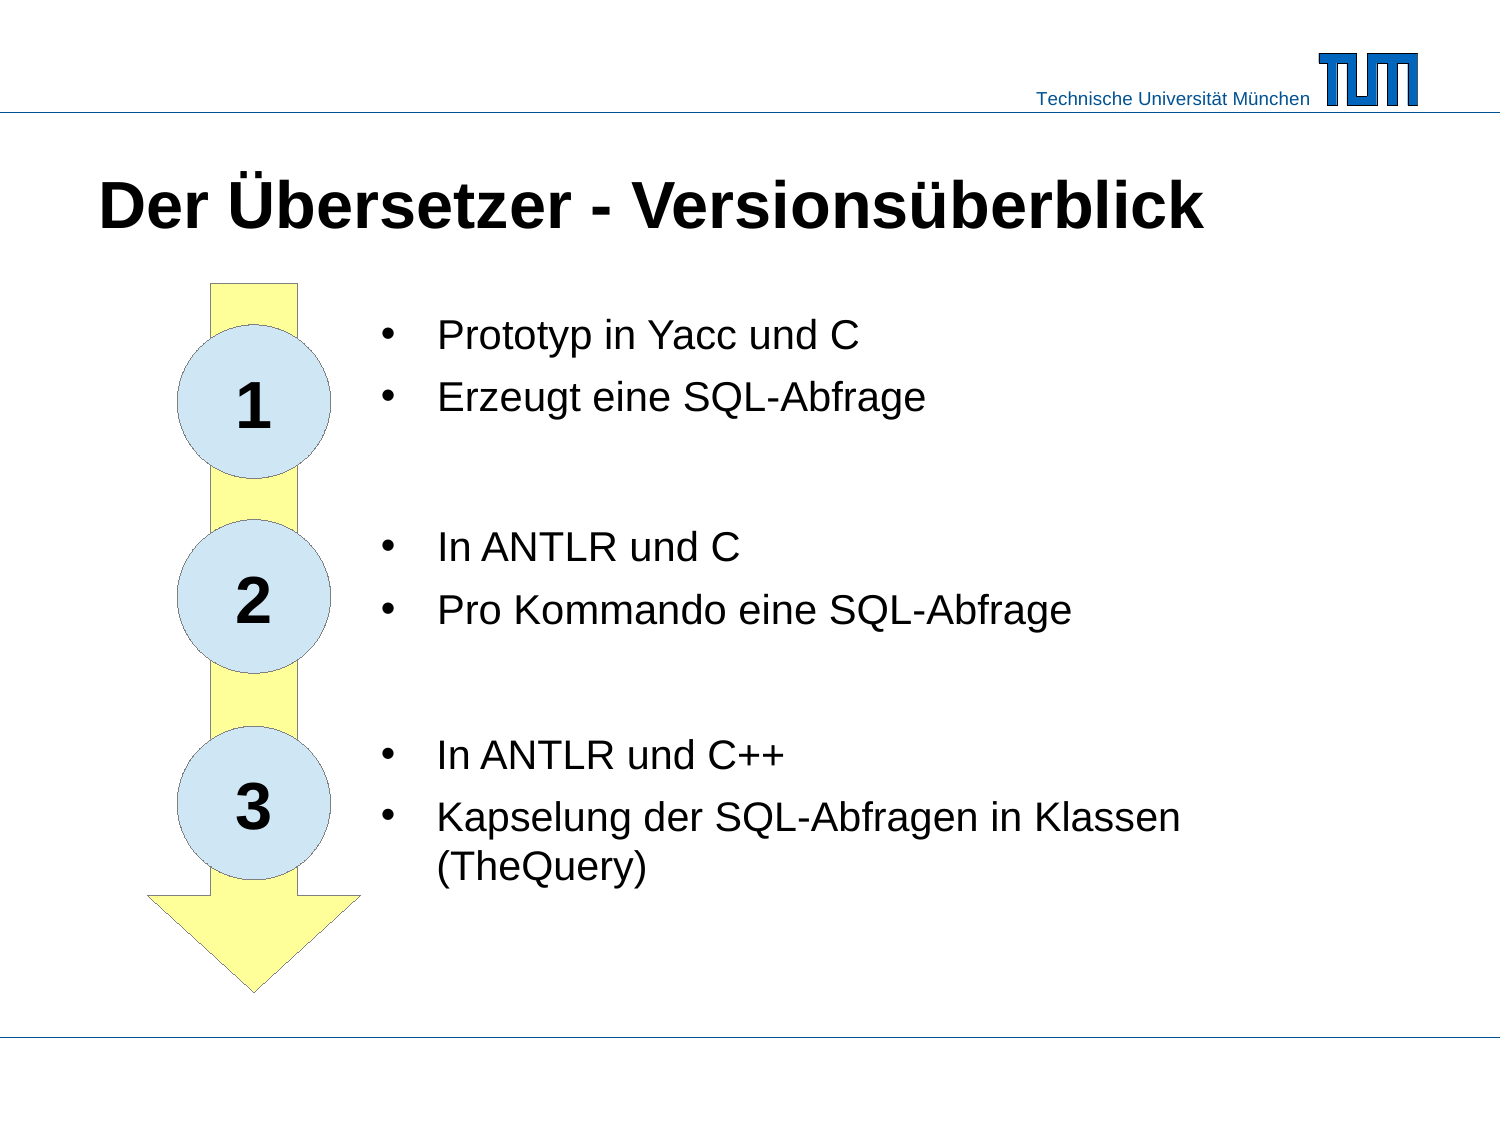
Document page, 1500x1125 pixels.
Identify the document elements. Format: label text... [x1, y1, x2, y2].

text_box 2 [177, 519, 331, 674]
text_box 1 [177, 324, 331, 479]
text_box [210, 660, 298, 739]
list In ANTLR und C Pro Kommando eine SQL-Abfrage [366, 512, 1418, 721]
list Prototyp in Yacc und C Erzeugt eine SQL-Abfrage [366, 299, 1418, 508]
list In ANTLR und C++ Kapselung der SQL-Abfragen in Klassen (TheQuery) [366, 721, 1418, 898]
text_box 3 [177, 726, 331, 880]
text_box [210, 283, 298, 337]
text_box [147, 867, 361, 993]
title Der Übersetzer - Versionsüberblick [83, 74, 1417, 250]
text_box [210, 466, 298, 532]
